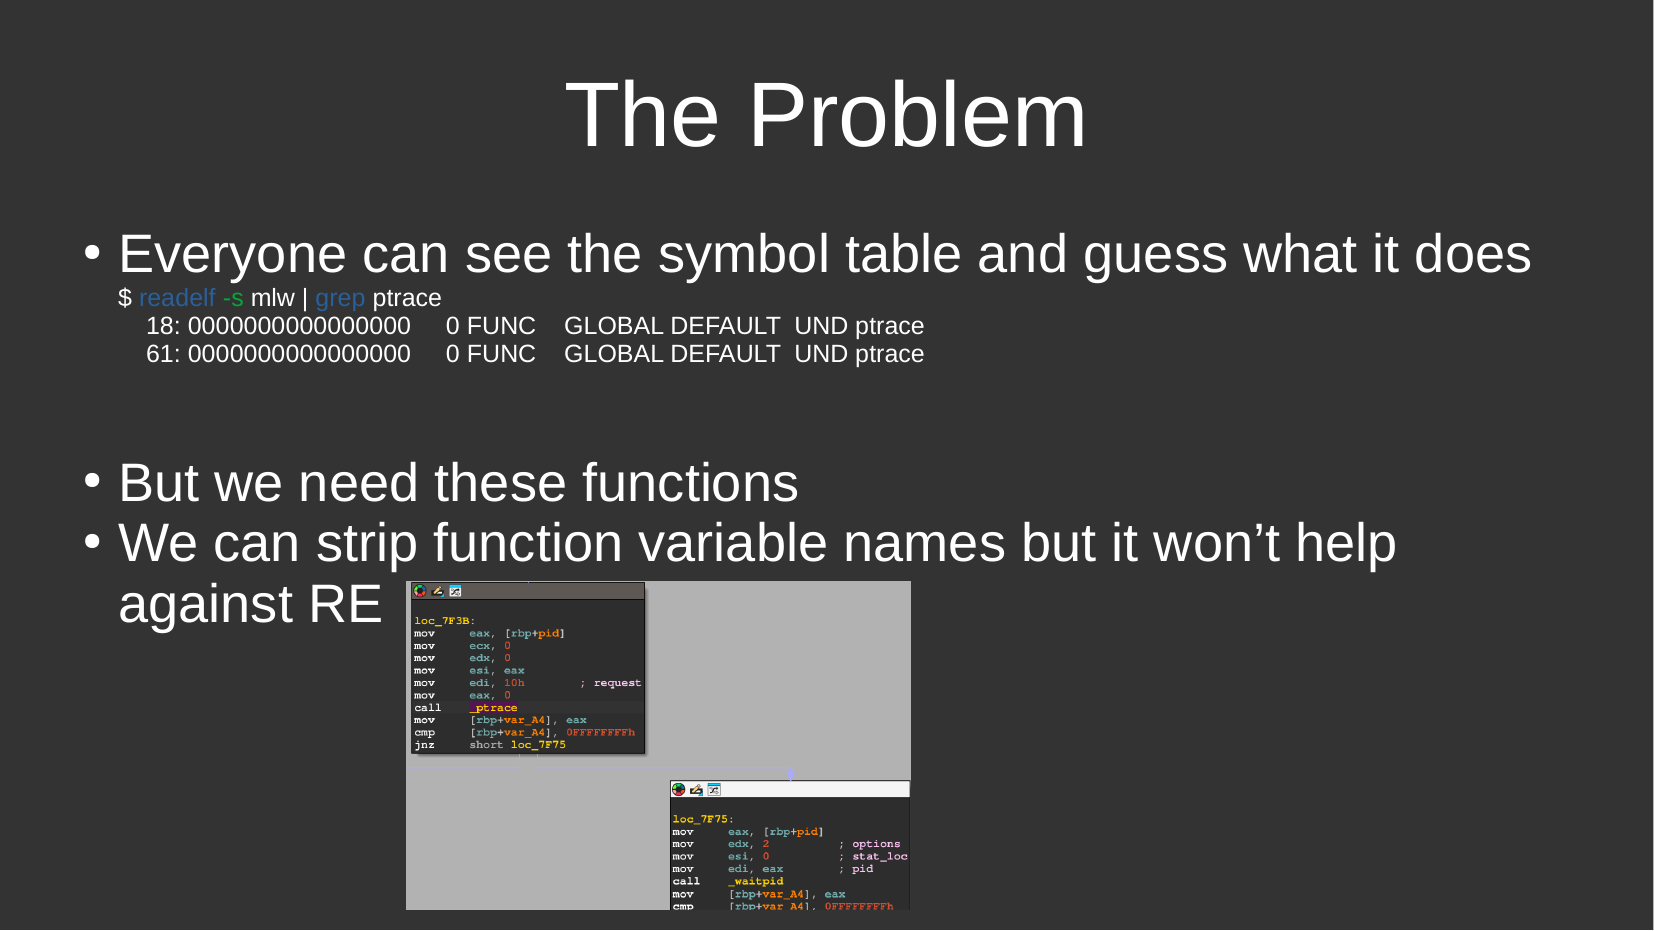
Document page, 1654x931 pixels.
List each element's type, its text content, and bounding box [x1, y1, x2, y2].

title The Problem [82, 37, 1571, 193]
subtitle Everyone can see the symbol table and guess what it does $ readelf -s mlw | grep ptrace 18: 0000000000000000 0 FUNC GLOBAL DEFAULT UND ptrace 61: 0000000000000000 0 FUNC GLOBAL DEFAULT UND ptrace But we need these functions We can strip function variable names but it won’t help against RE [82, 223, 1571, 763]
picture [406, 581, 911, 910]
